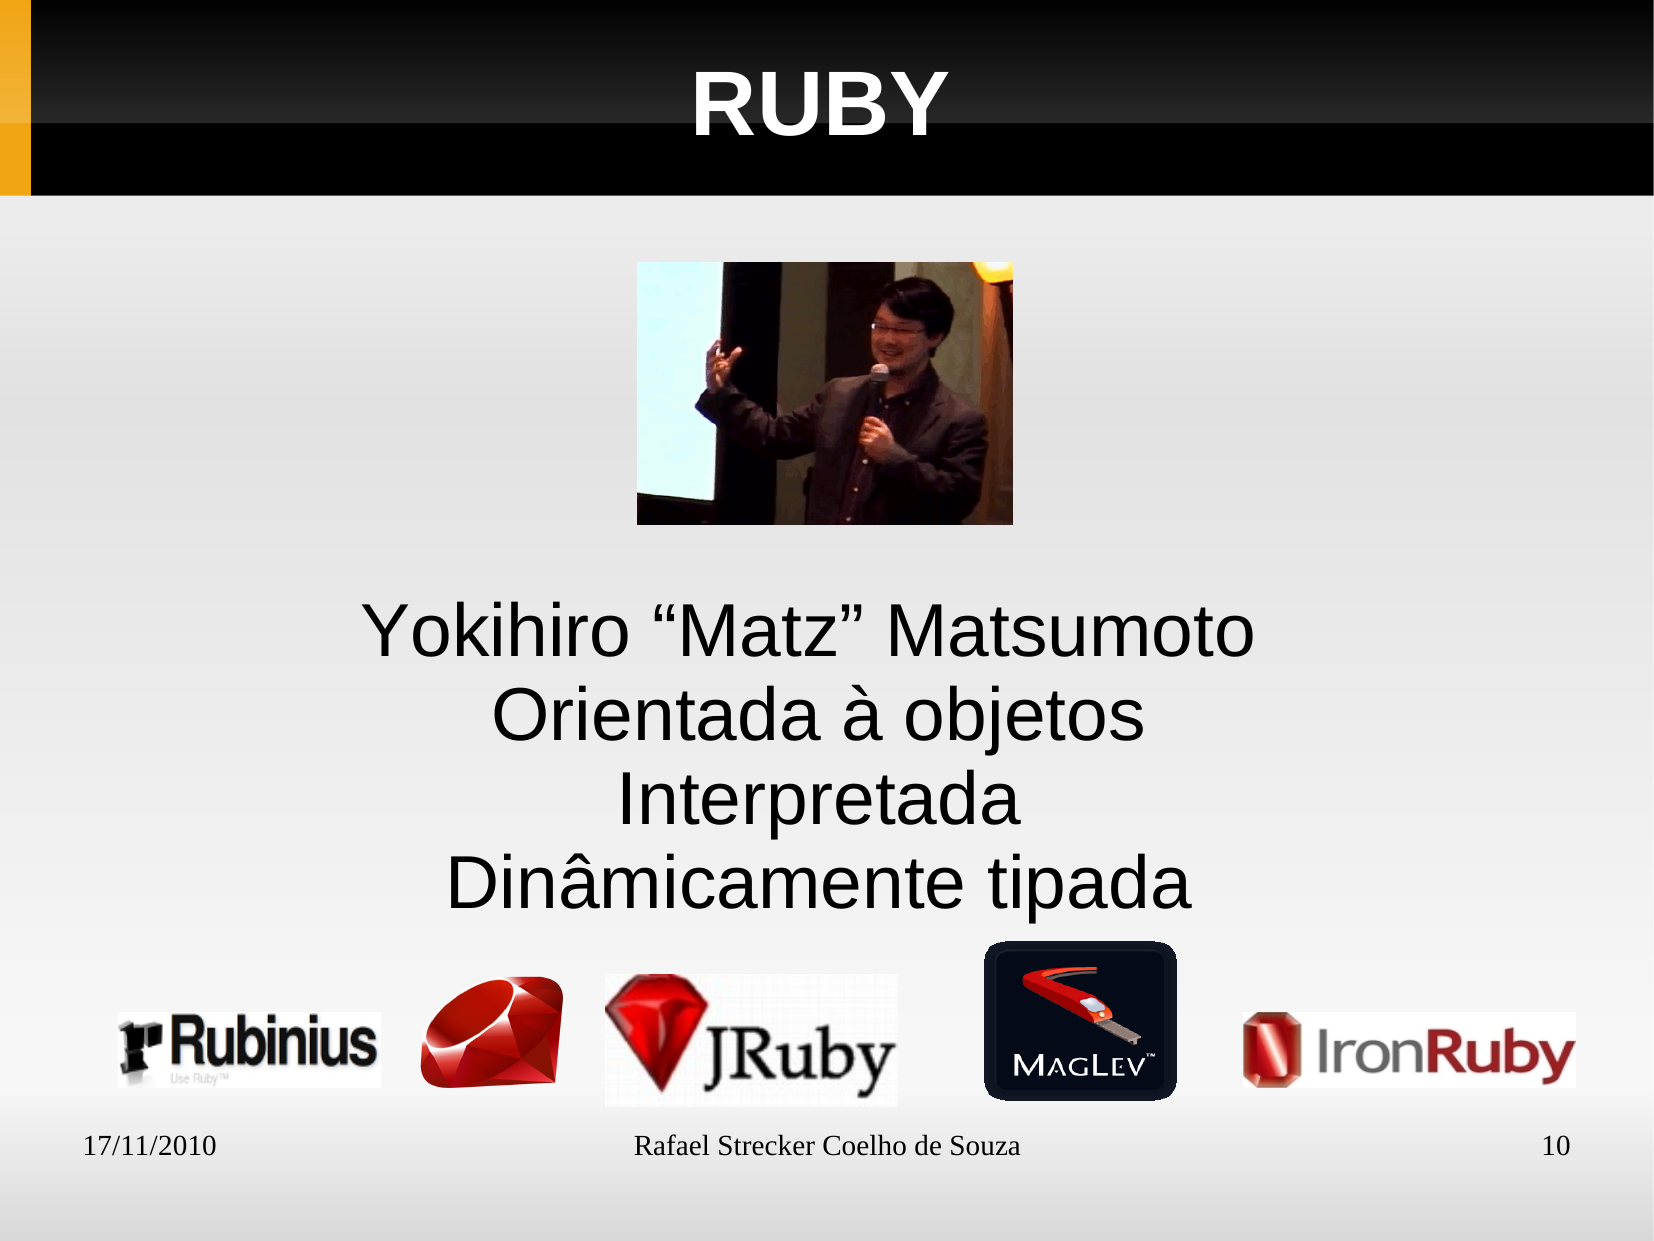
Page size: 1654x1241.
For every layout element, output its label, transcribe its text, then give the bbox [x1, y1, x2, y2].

subtitle Yokihiro “Matz” Matsumoto Orientada à objetos Interpretada Dinâmicamente tipada [75, 396, 1564, 1201]
picture [0, 0, 1654, 1241]
title RUBY [76, 7, 1565, 200]
